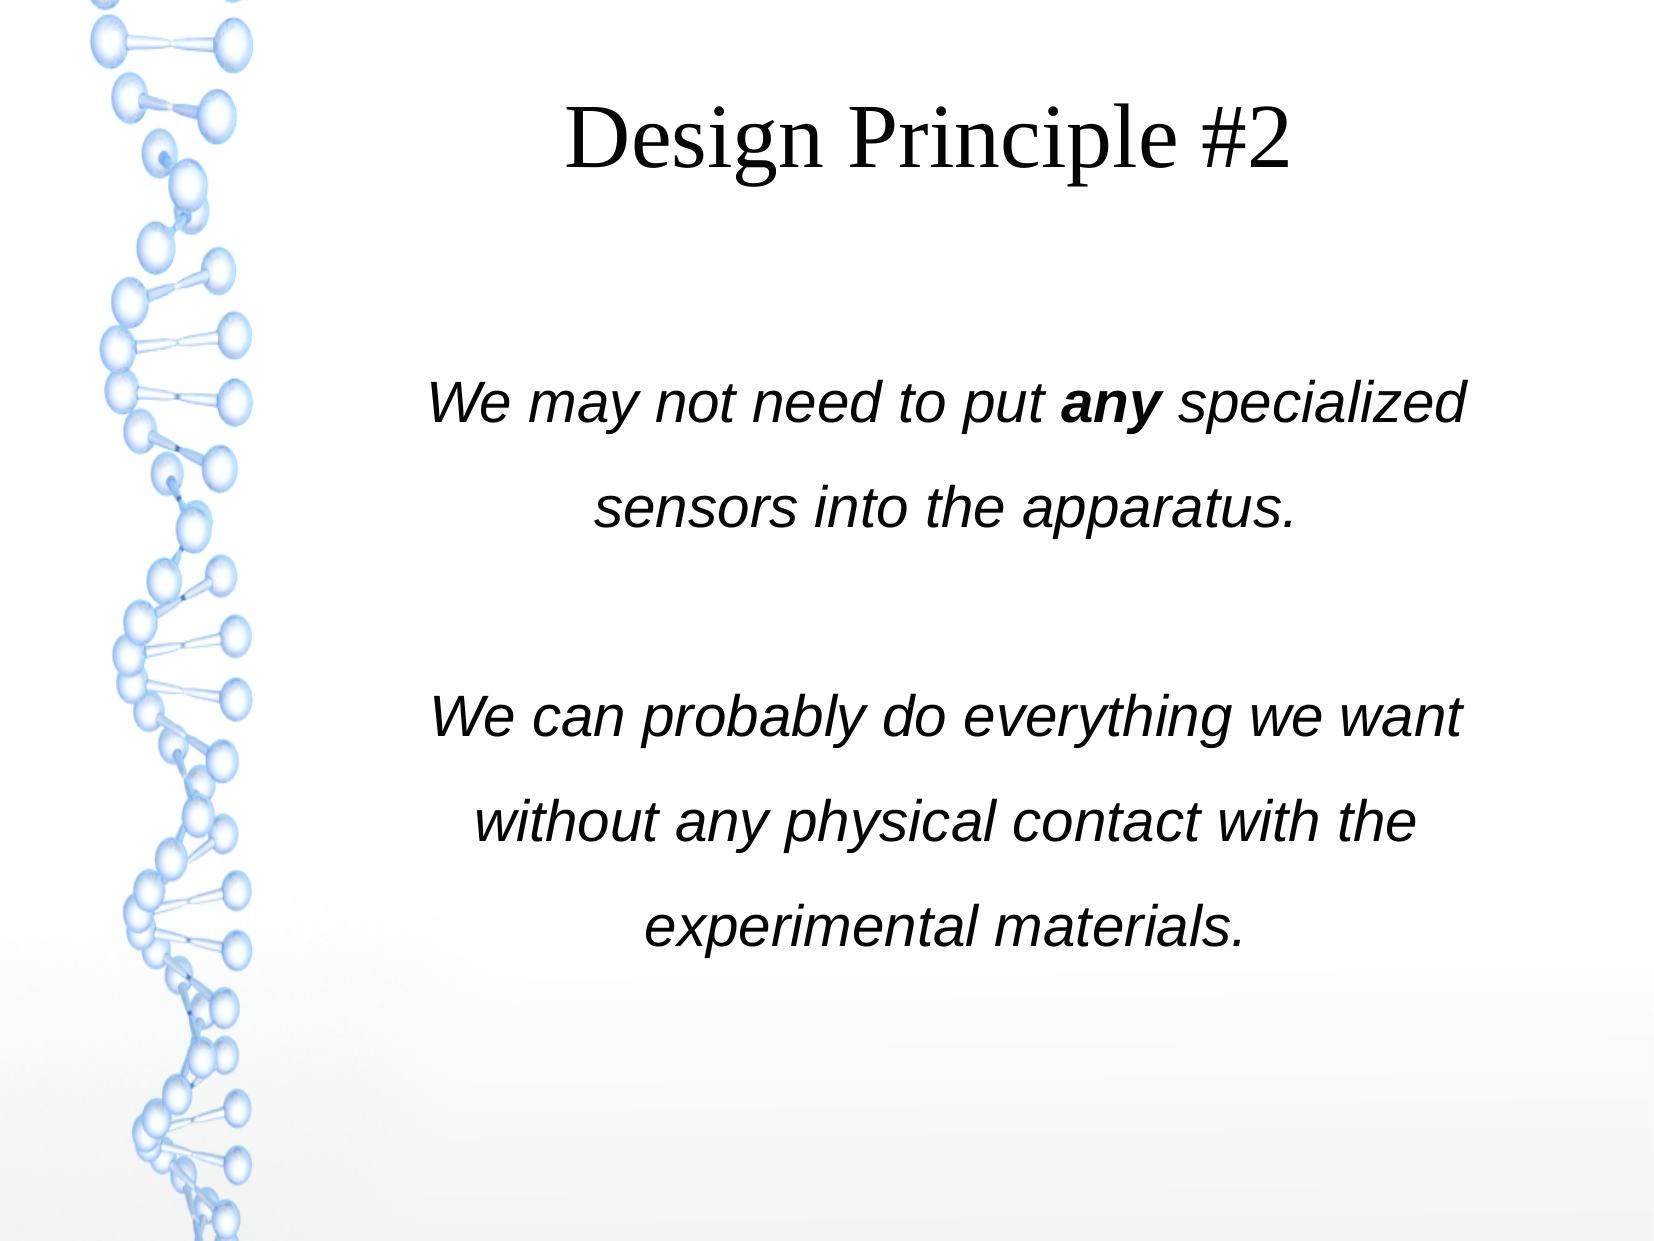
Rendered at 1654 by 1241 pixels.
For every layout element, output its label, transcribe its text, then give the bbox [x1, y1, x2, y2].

list We may not need to put any specialized sensors into the apparatus. We can probably do everything we want without any physical contact with the experimental materials. [375, 255, 1541, 1051]
title Design Principle #2 [265, 47, 1595, 226]
picture [0, 0, 1654, 1241]
